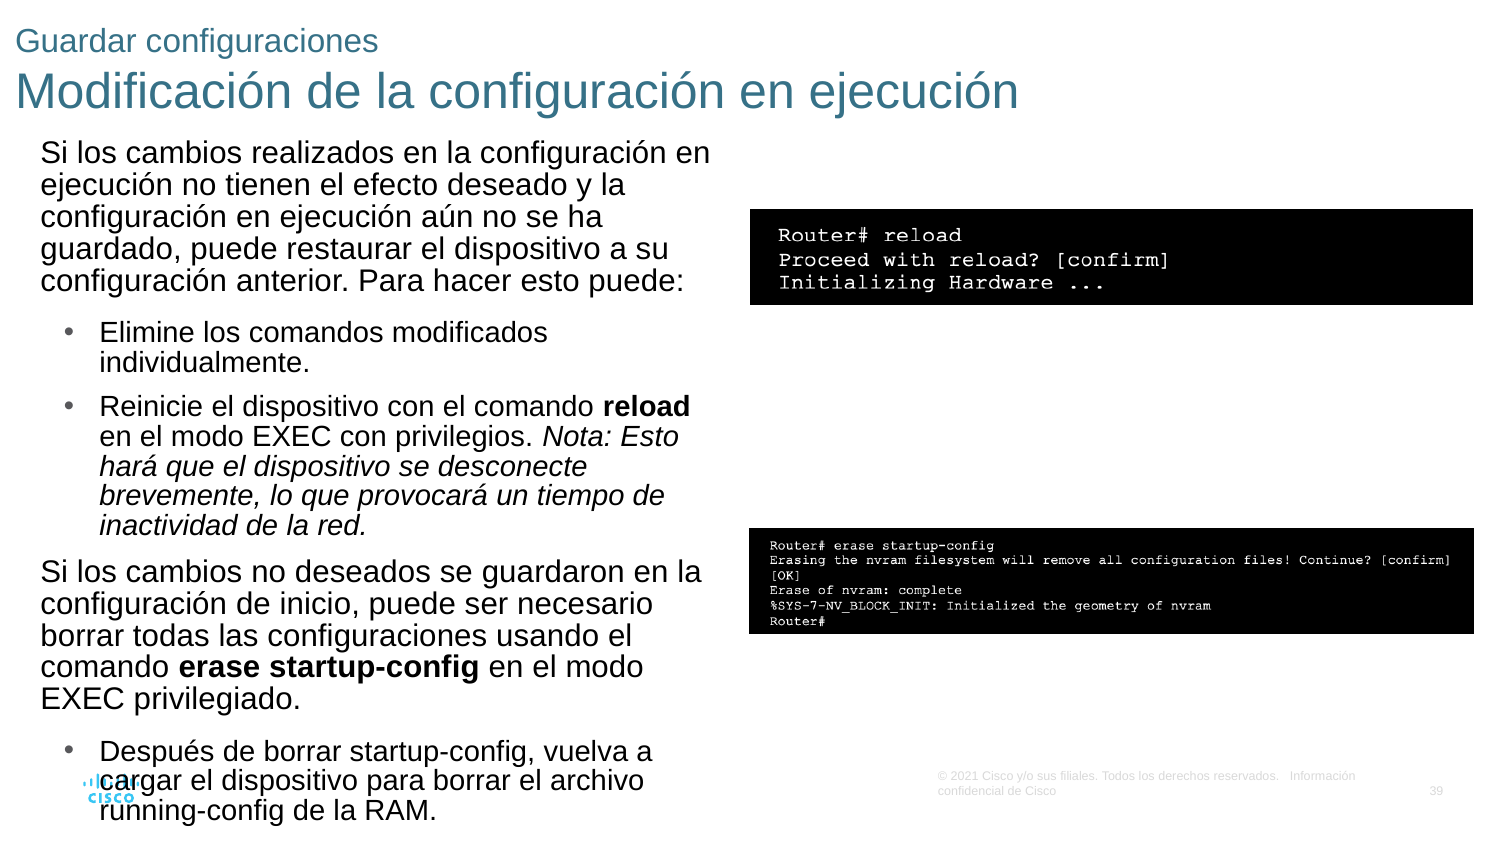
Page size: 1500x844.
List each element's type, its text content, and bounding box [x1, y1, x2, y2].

picture [750, 209, 1473, 305]
title Guardar configuraciones Modificación de la configuración en ejecución [0, 6, 1500, 131]
picture [749, 528, 1474, 634]
list Si los cambios realizados en la configuración en ejecución no tienen el efecto deseado y la configuración en ejecución aún no se ha guardado, puede restaurar el dispositivo a su configuración anterior. Para hacer esto puede: Elimine los comandos modificados individualmente. Reinicie el dispositivo con el comando reload en el modo EXEC con privilegios. Nota: Esto hará que el dispositivo se desconecte brevemente, lo que provocará un tiempo de inactividad de la red. Si los cambios no deseados se guardaron en la configuración de inicio, puede ser necesario borrar todas las configuraciones usando el comando erase startup-config en el modo EXEC privilegiado. Después de borrar startup-config, vuelva a cargar el dispositivo para borrar el archivo running-config de la RAM. [25, 131, 750, 737]
